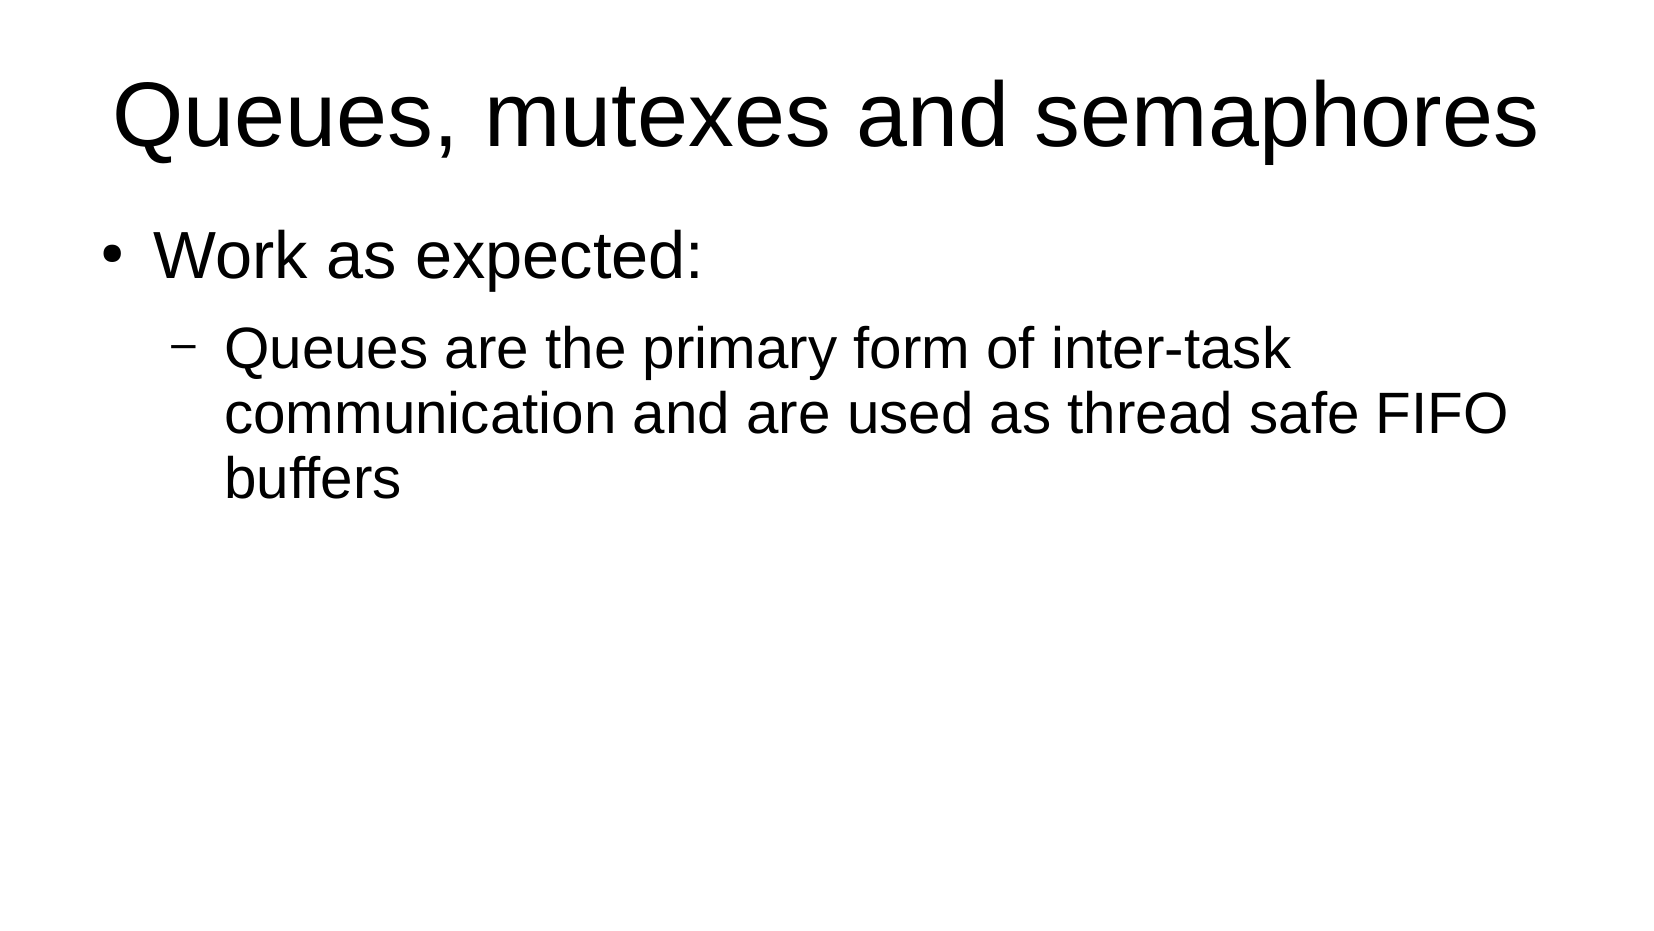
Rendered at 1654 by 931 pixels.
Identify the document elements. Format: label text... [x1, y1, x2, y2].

title Queues, mutexes and semaphores [82, 37, 1571, 193]
list Work as expected: Queues are the primary form of inter-task communication and are used as thread safe FIFO buffers [82, 217, 1571, 758]
